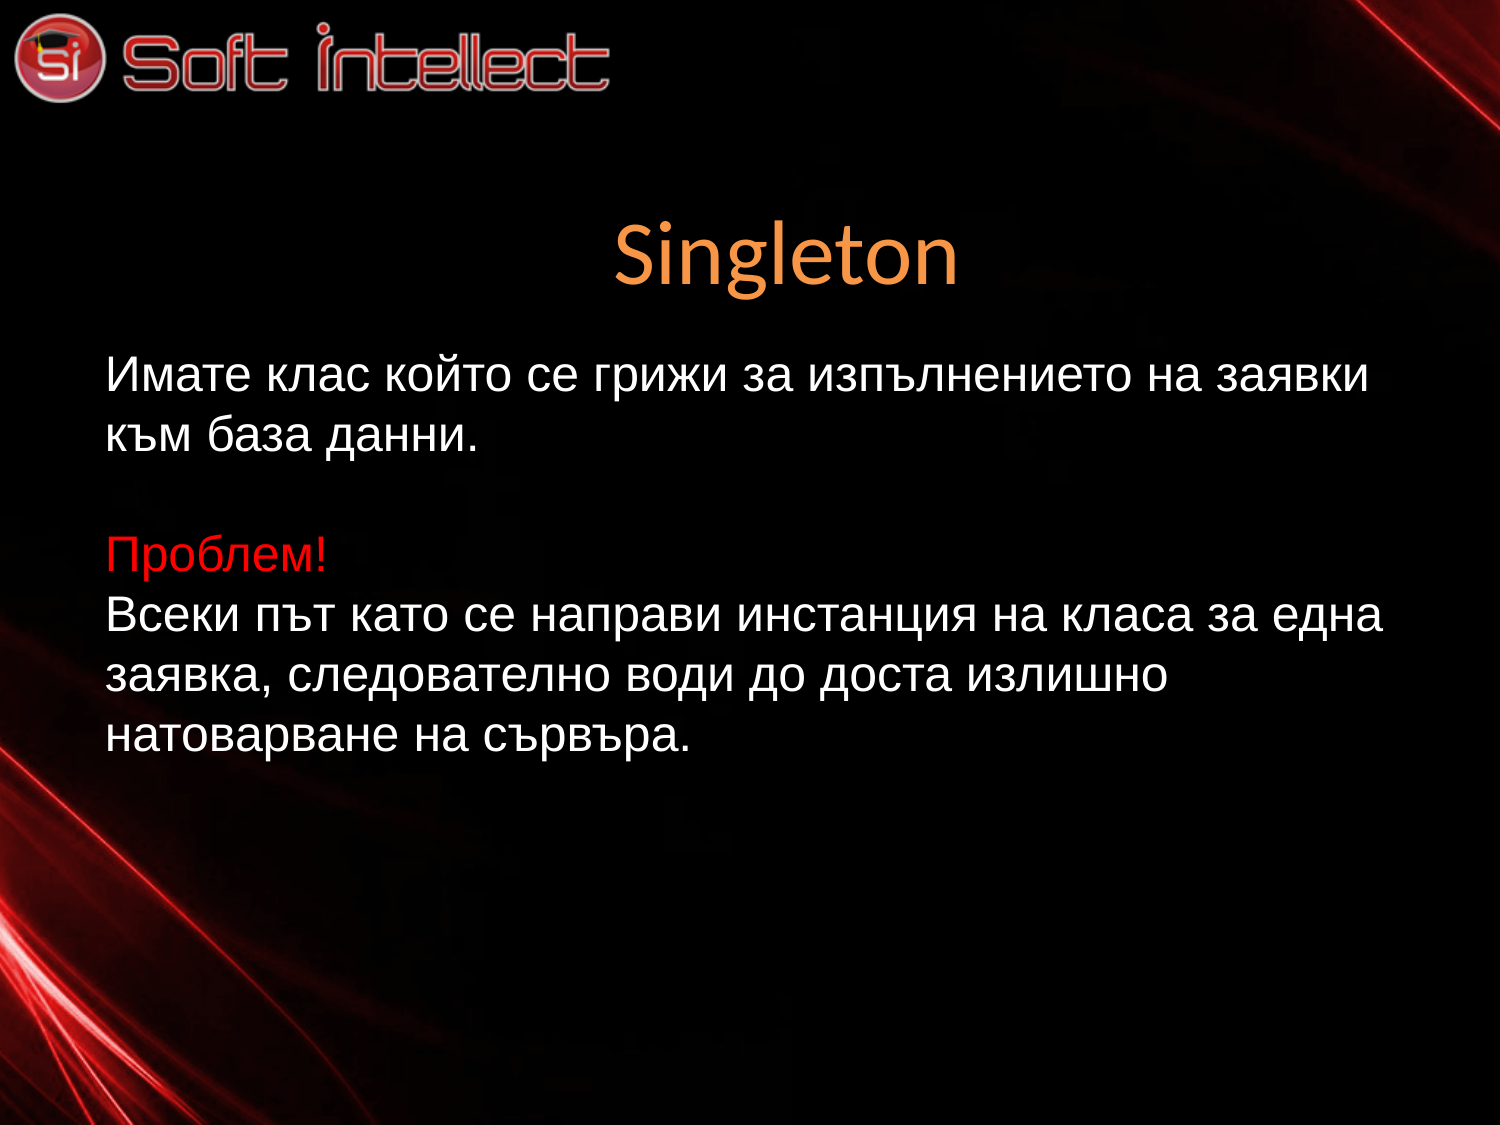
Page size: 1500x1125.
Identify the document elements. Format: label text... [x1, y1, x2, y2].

text_box Имате клас който се грижи за изпълнението на заявки към база данни. Проблем! Всеки път като се направи инстанция на класа за една заявка, следователно води до доста излишно натоварване на сървъра. [90, 333, 1425, 1080]
text_box Singleton [150, 127, 1425, 333]
picture [0, 0, 1500, 1125]
